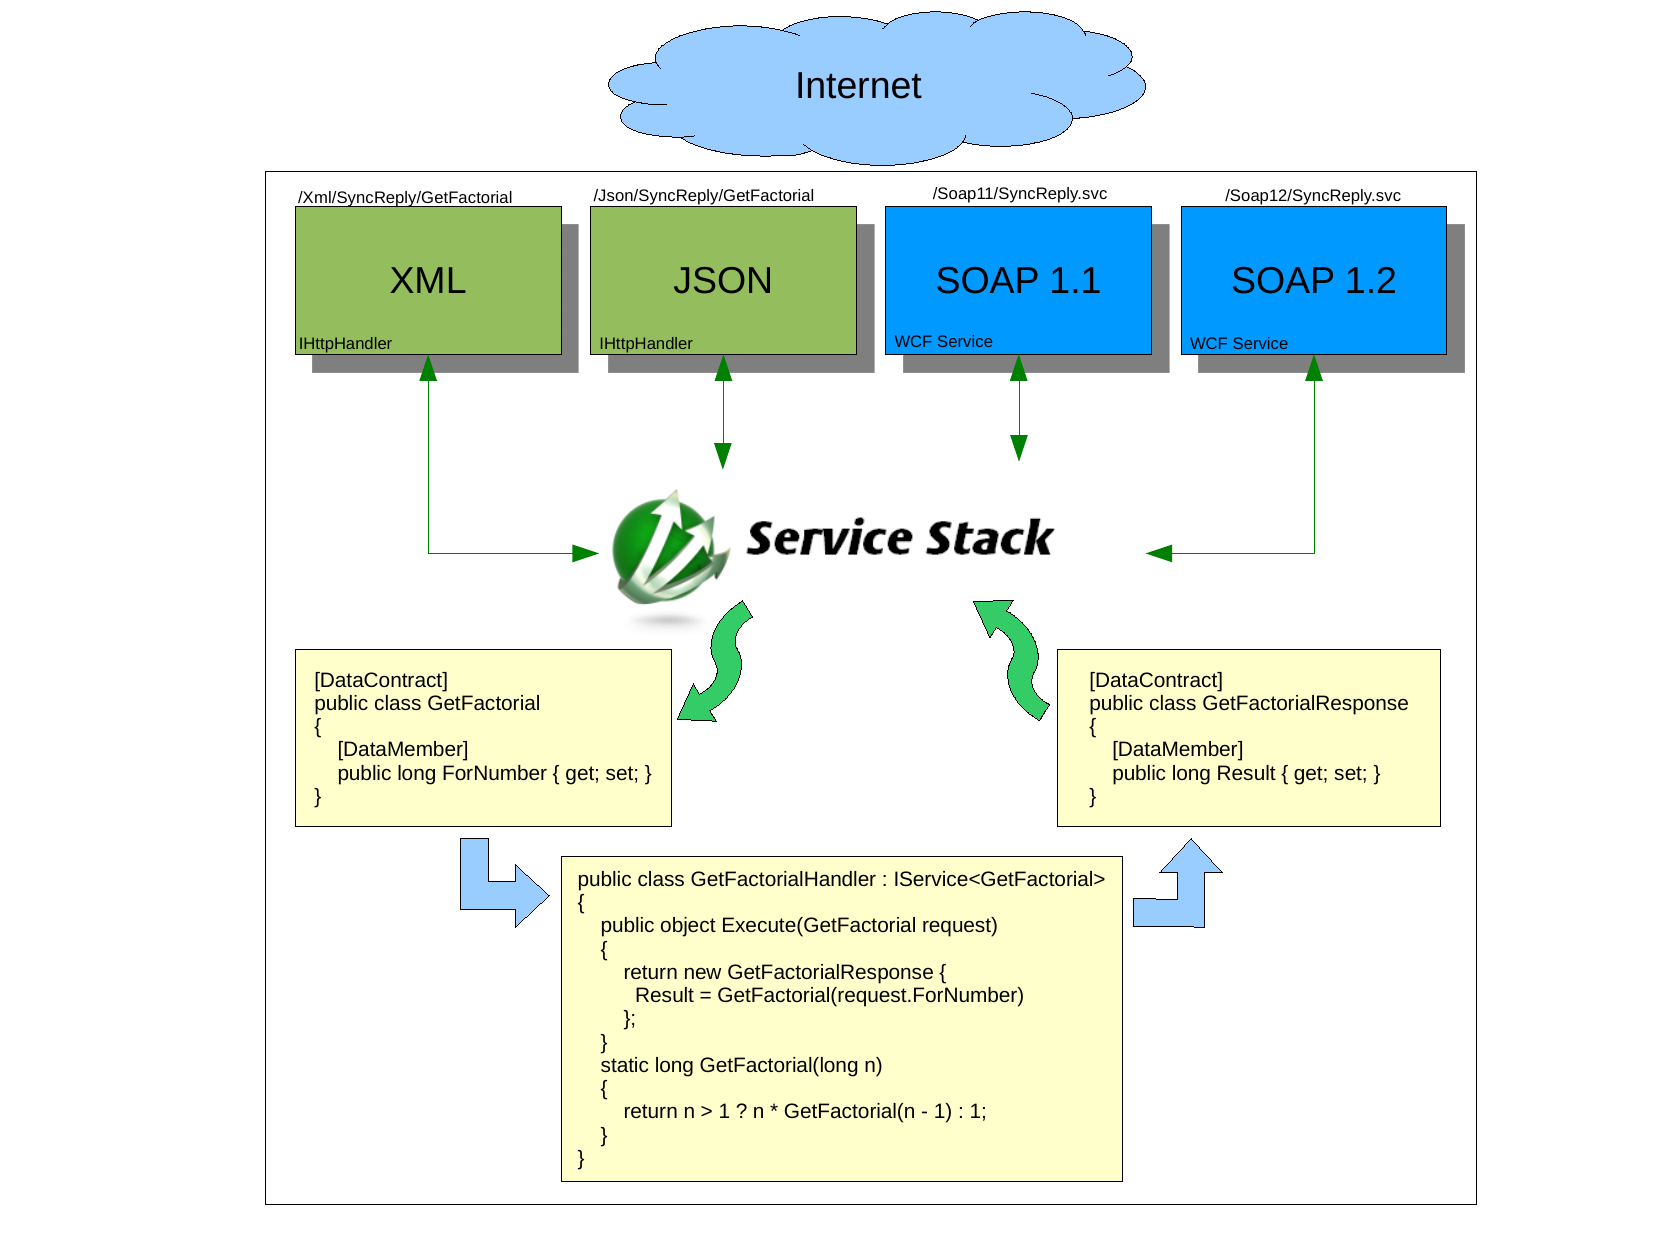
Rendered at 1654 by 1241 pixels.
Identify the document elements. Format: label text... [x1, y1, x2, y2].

text_box [DataContract] public class GetFactorial { [DataMember] public long ForNumber { get; set; } } [295, 649, 672, 827]
text_box WCF Service [1175, 326, 1305, 361]
text_box /Soap11/SyncReply.svc [918, 177, 1123, 211]
text_box /Xml/SyncReply/GetFactorial [283, 180, 528, 215]
text_box /Soap12/SyncReply.svc [1210, 178, 1416, 213]
picture [599, 472, 1146, 635]
text_box [265, 171, 1477, 1205]
picture [993, 628, 1005, 635]
text_box SOAP 1.2 [1181, 206, 1447, 355]
text_box IHttpHandler [584, 326, 709, 361]
text_box SOAP 1.1 [885, 206, 1152, 355]
text_box JSON [590, 206, 857, 355]
text_box public class GetFactorialHandler : IService<GetFactorial> { public object Execute(GetFactorial request) { return new GetFactorialResponse { Result = GetFactorial(request.ForNumber) }; } static long GetFactorial(long n) { return n > 1 ? n * GetFactorial(n - 1) : 1; } } [561, 856, 1123, 1182]
text_box [DataContract] public class GetFactorialResponse { [DataMember] public long Result { get; set; } } [1057, 649, 1441, 827]
text_box WCF Service [879, 324, 1009, 359]
text_box /Json/SyncReply/GetFactorial [578, 178, 830, 213]
text_box XML [295, 206, 562, 355]
text_box IHttpHandler [284, 326, 408, 361]
text_box Internet [608, 11, 1146, 166]
